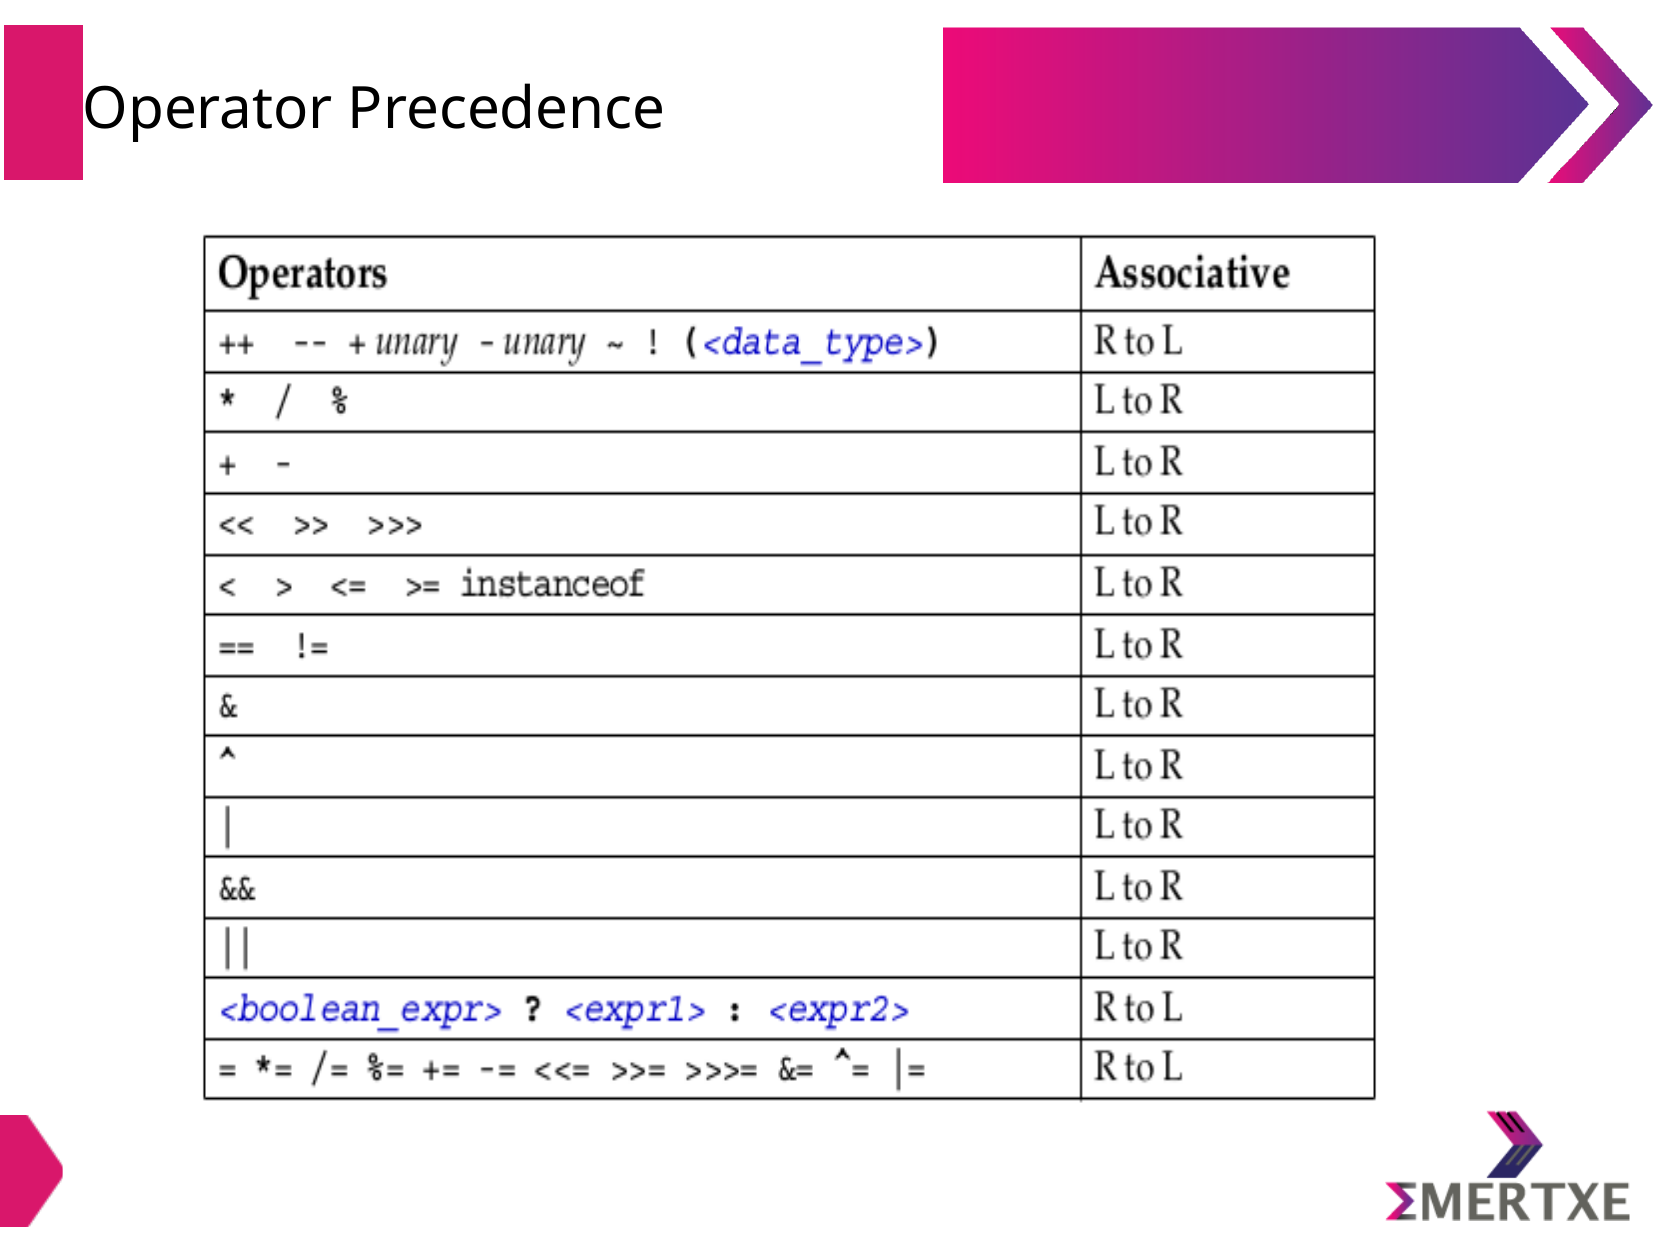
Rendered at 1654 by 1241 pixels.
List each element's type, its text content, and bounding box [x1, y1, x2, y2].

picture [1571, 27, 1653, 183]
picture [150, 209, 1631, 1221]
title Operator Precedence [82, 2, 1571, 210]
